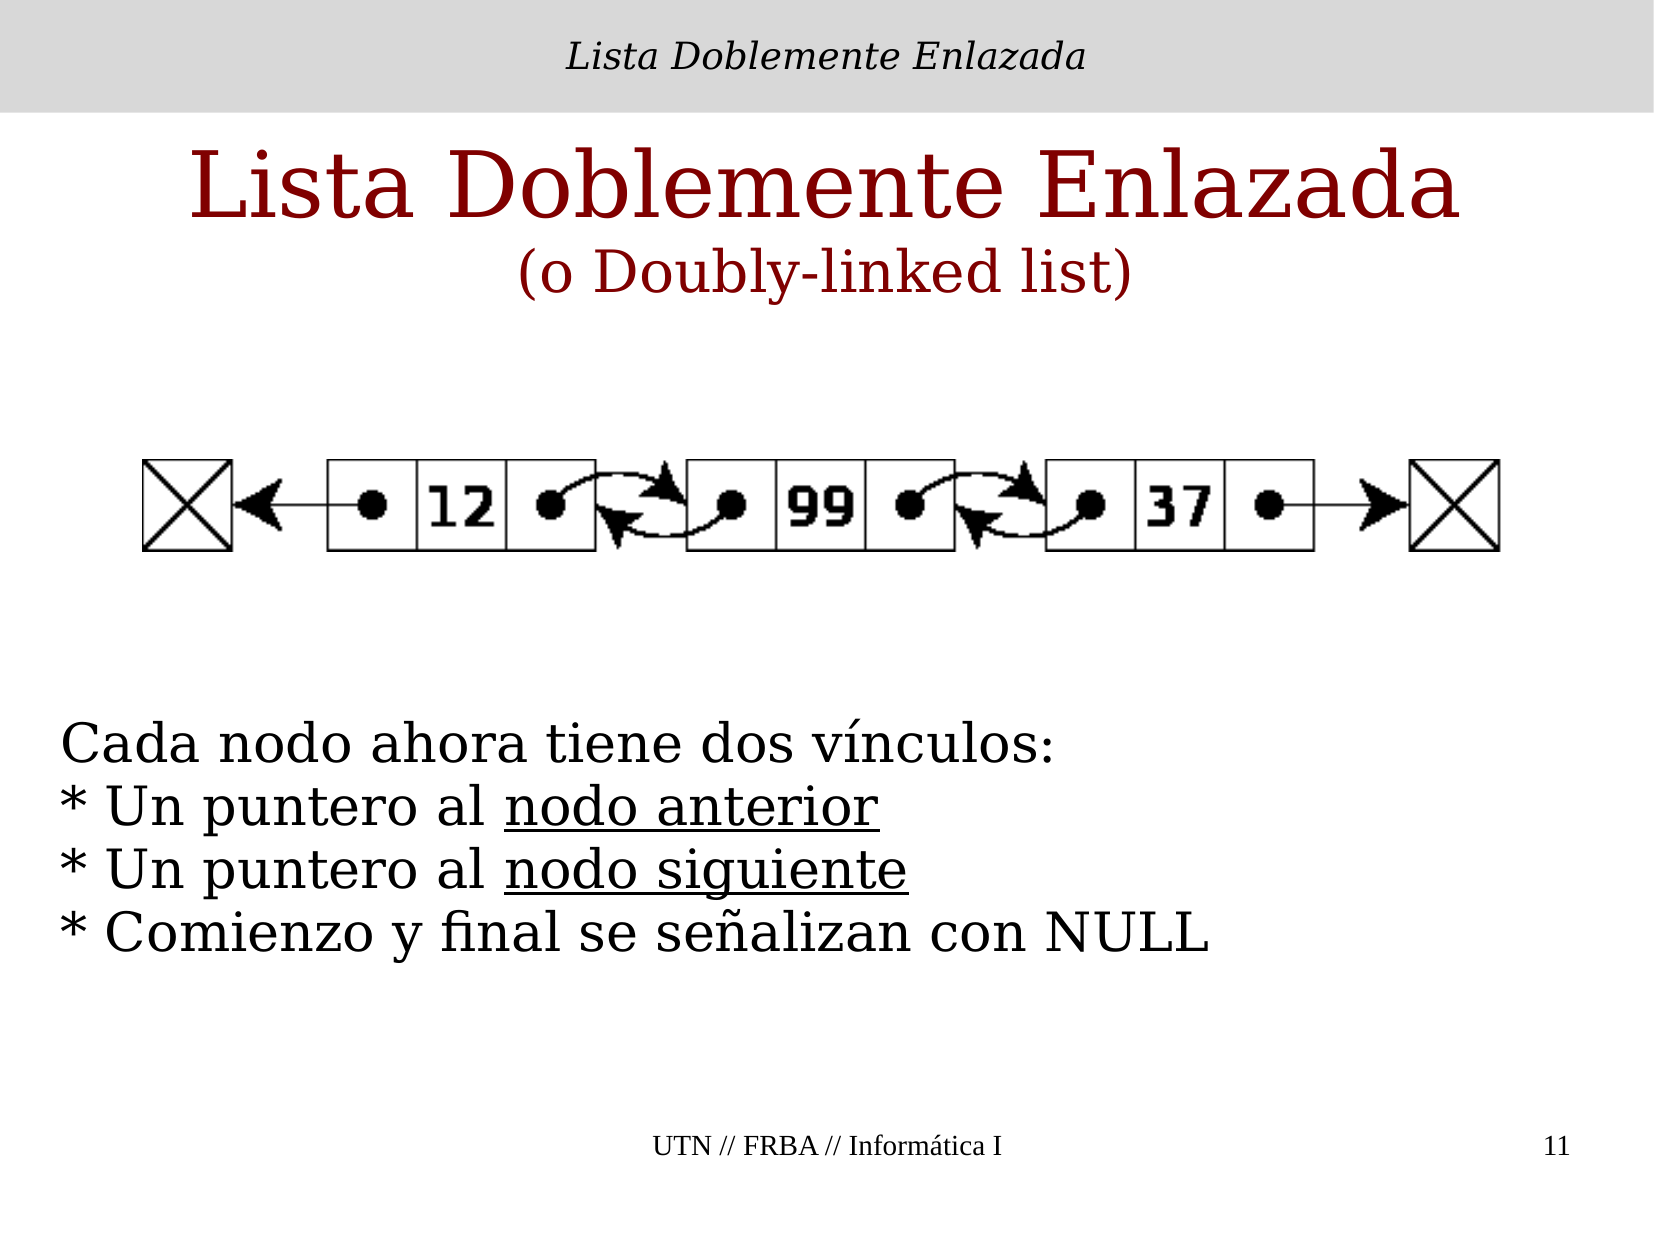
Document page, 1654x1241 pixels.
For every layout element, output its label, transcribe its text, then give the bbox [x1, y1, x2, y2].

picture [142, 459, 1503, 552]
text_box Lista Doblemente Enlazada [0, 0, 1654, 113]
title Cada nodo ahora tiene dos vínculos: * Un puntero al nodo anterior * Un puntero al nodo siguiente * Comienzo y final se señalizan con NULL [60, 712, 1612, 965]
title Lista Doblemente Enlazada (o Doubly-linked list) [49, 132, 1602, 307]
